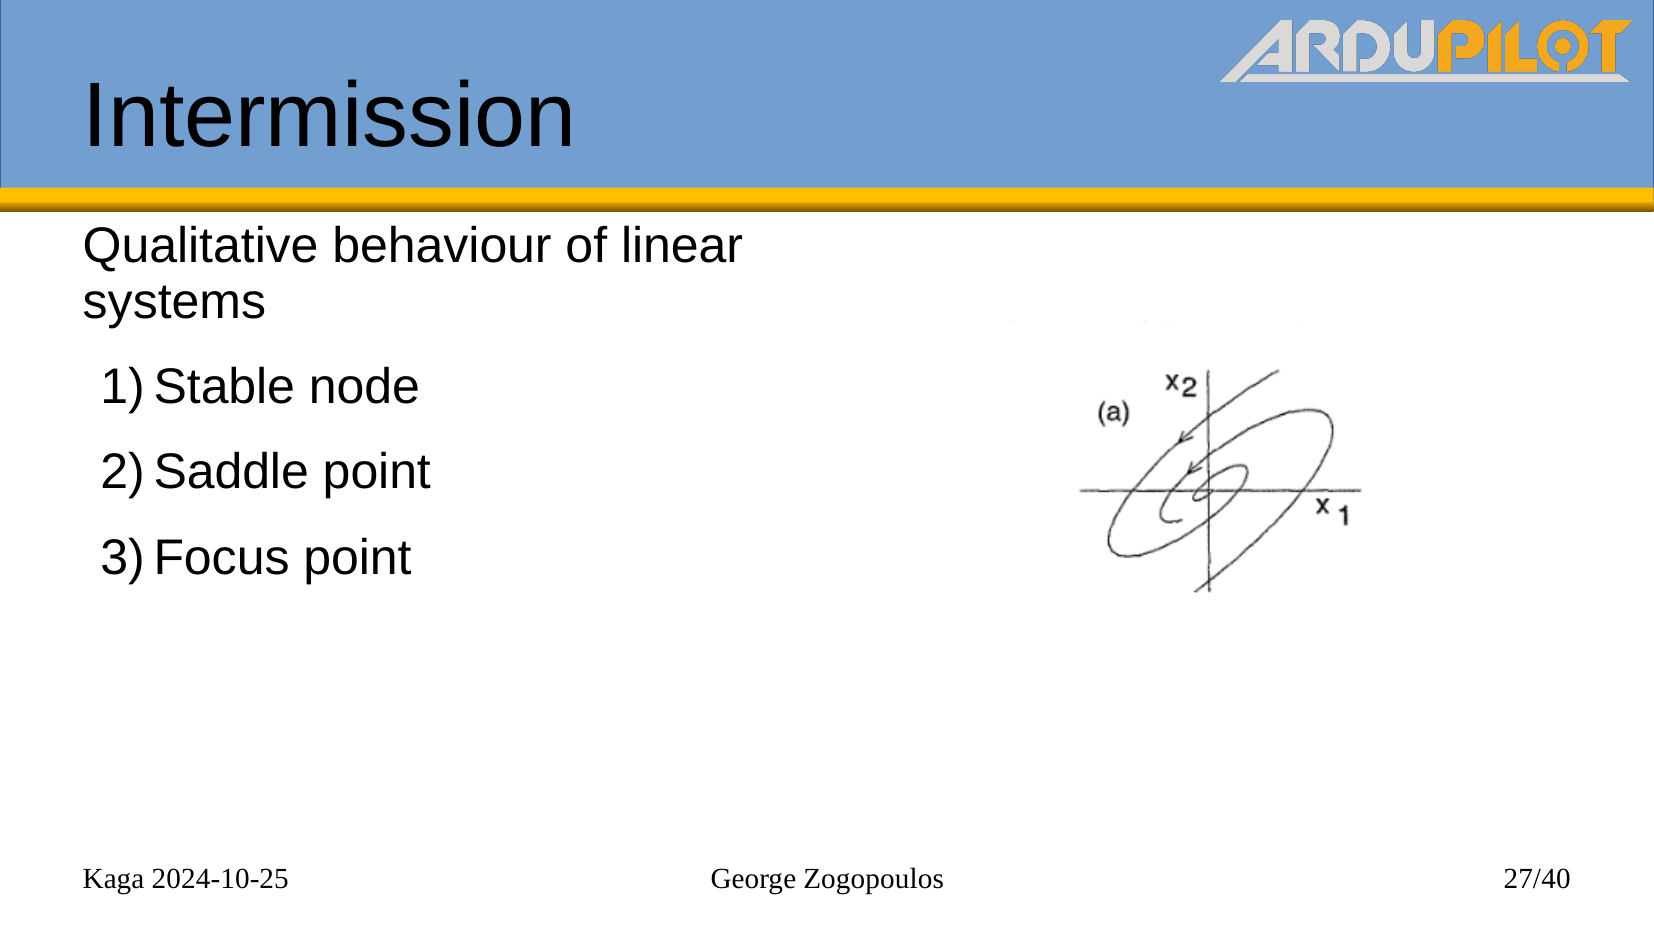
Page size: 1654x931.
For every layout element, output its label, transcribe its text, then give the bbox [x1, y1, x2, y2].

picture [1011, 320, 1426, 638]
picture [1219, 20, 1633, 82]
list Qualitative behaviour of linear systems Stable node Saddle point Focus point [82, 217, 809, 757]
title Intermission [82, 37, 1571, 193]
